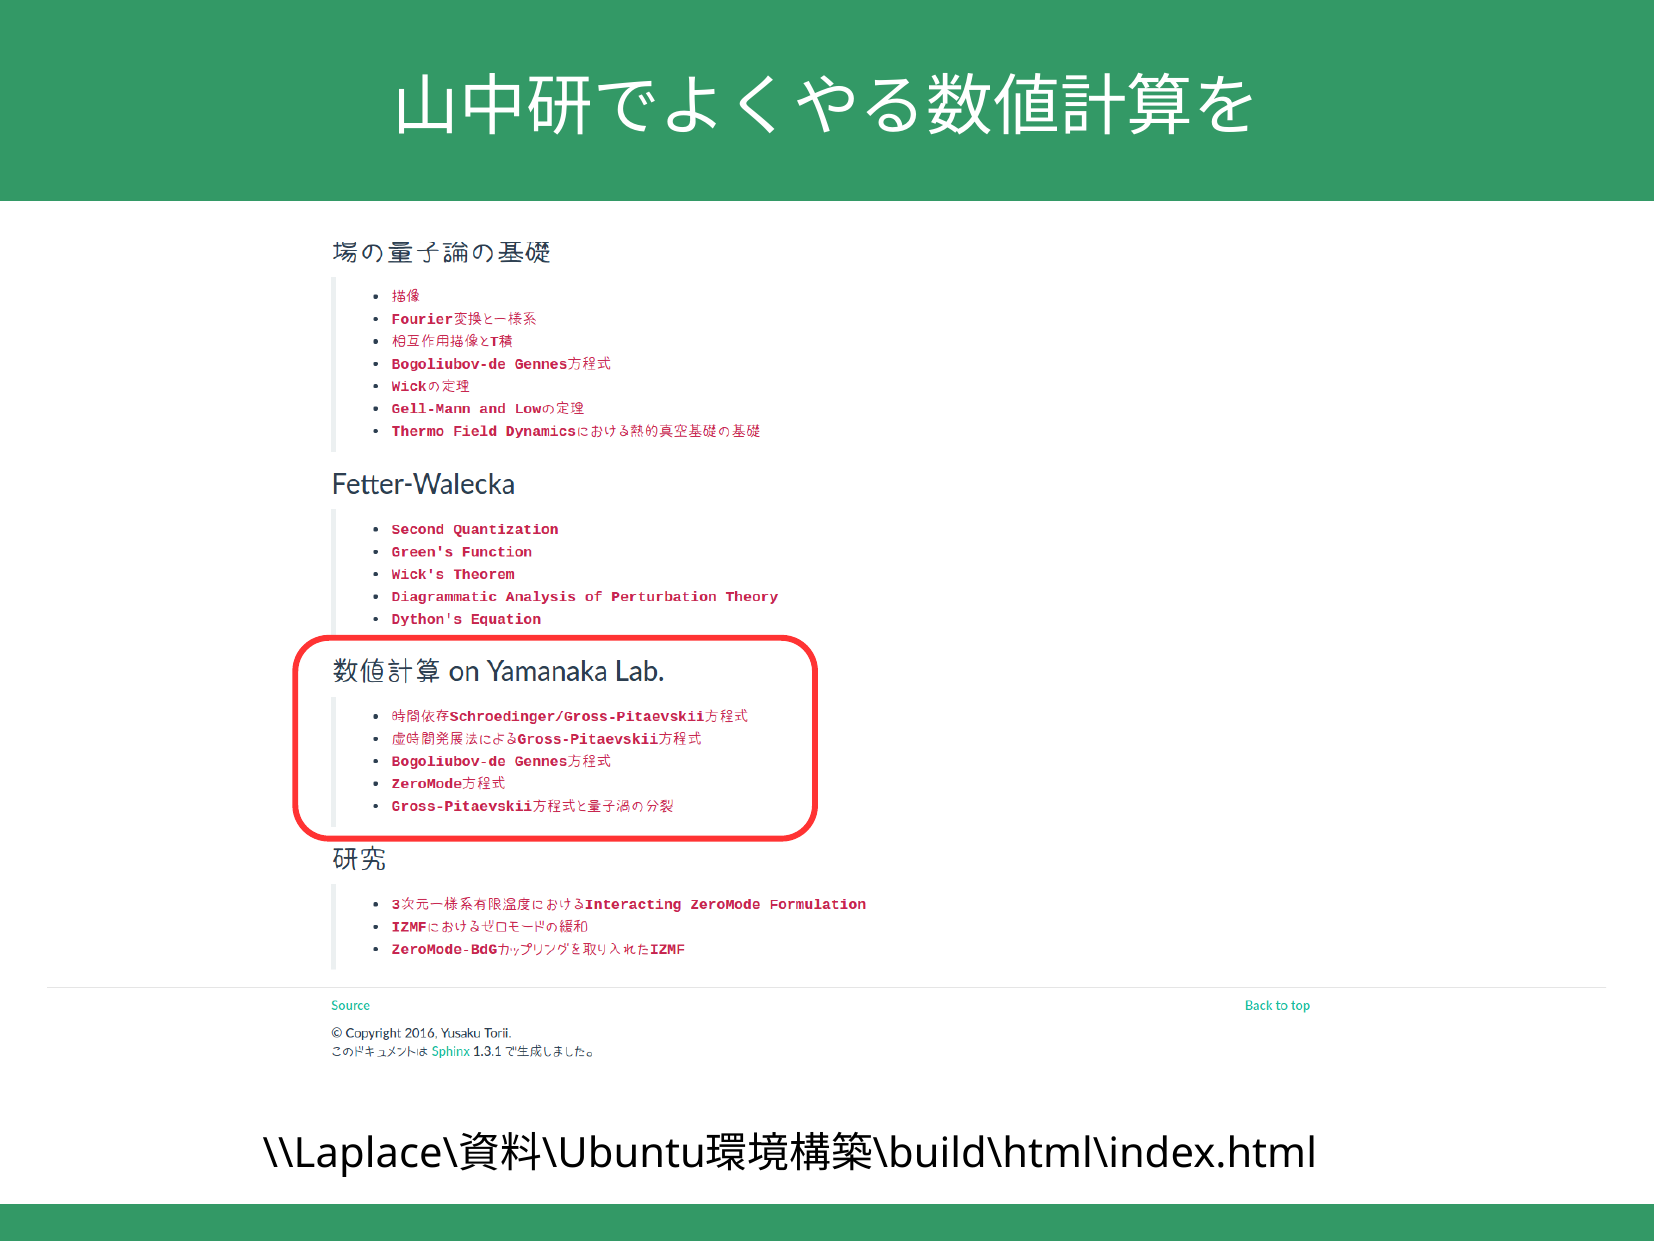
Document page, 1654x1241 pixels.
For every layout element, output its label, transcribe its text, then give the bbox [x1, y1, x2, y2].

text_box [0, 1204, 1654, 1241]
text_box 山中研でよくやる数値計算を [0, 0, 1654, 201]
picture [47, 242, 1607, 1070]
text_box \\Laplace\資料\Ubuntu環境構築\build\html\index.html [248, 1111, 1265, 1170]
